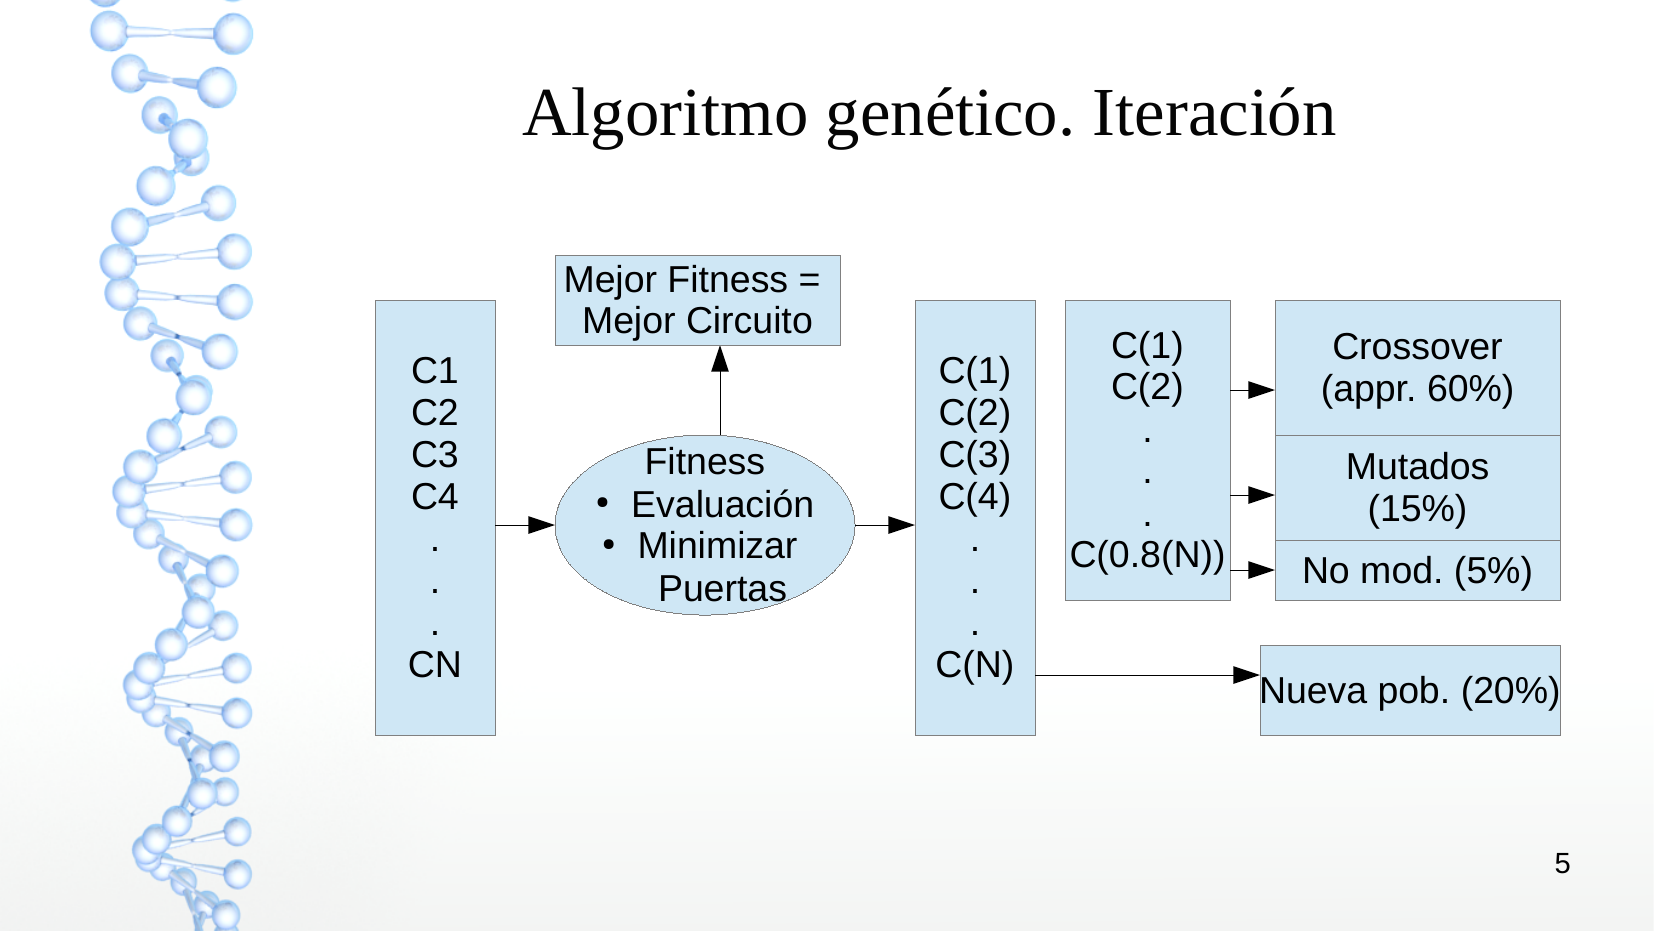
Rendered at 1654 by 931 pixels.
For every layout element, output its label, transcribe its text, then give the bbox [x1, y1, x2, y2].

text_box Mutados (15%) [1275, 435, 1561, 540]
text_box Crossover (appr. 60%) [1275, 300, 1561, 435]
picture [0, 0, 1654, 931]
text_box C(1) C(2) . . . C(0.8(N)) [1065, 300, 1231, 601]
title Algoritmo genético. Iteración [265, 35, 1595, 189]
text_box No mod. (5%) [1275, 540, 1561, 601]
text_box C(1) C(2) C(3) C(4) . . . C(N) [915, 300, 1036, 736]
text_box Fitness Evaluación Minimizar Puertas [555, 435, 856, 616]
text_box C1 C2 C3 C4 . . . CN [375, 300, 496, 736]
text_box Mejor Fitness = Mejor Circuito [555, 255, 841, 346]
text_box Nueva pob. (20%) [1260, 645, 1561, 736]
